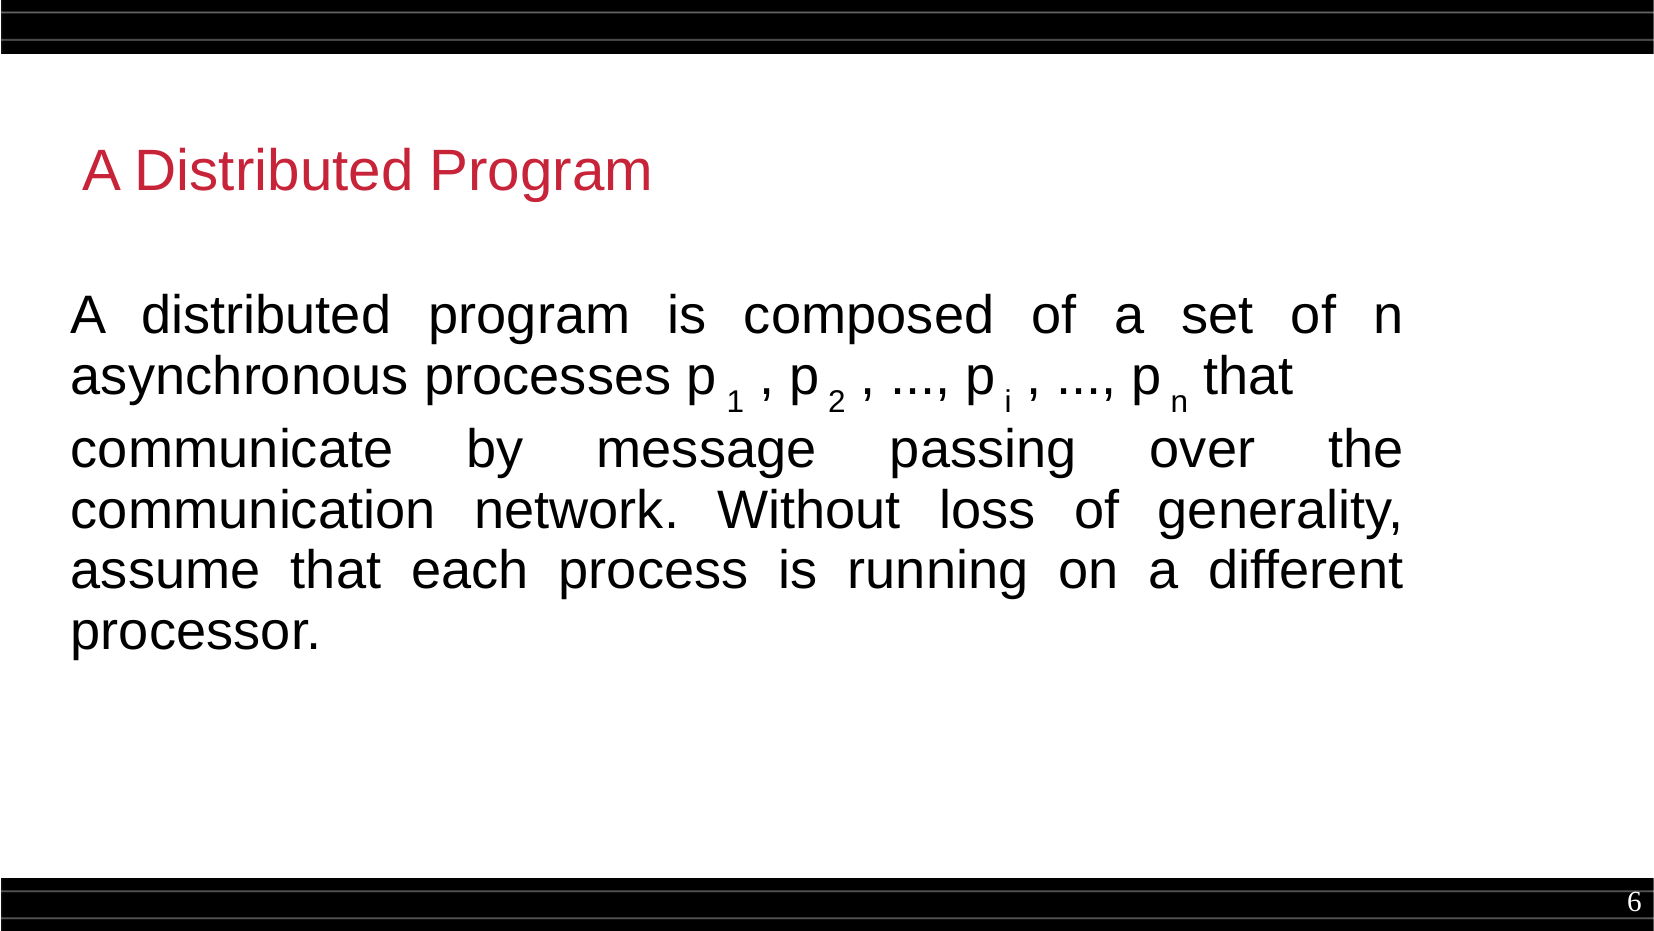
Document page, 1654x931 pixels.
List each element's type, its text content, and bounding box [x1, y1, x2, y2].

title A Distributed Program [82, 92, 1571, 249]
picture [1, 0, 1654, 54]
subtitle A distributed program is composed of a set of n asynchronous processes p 1 , p 2 , ..., p i , ..., p n that communicate by message passing over the communication network. Without loss of generality, assume that each process is running on a different processor. [70, 200, 1406, 746]
picture [1, 878, 1654, 931]
